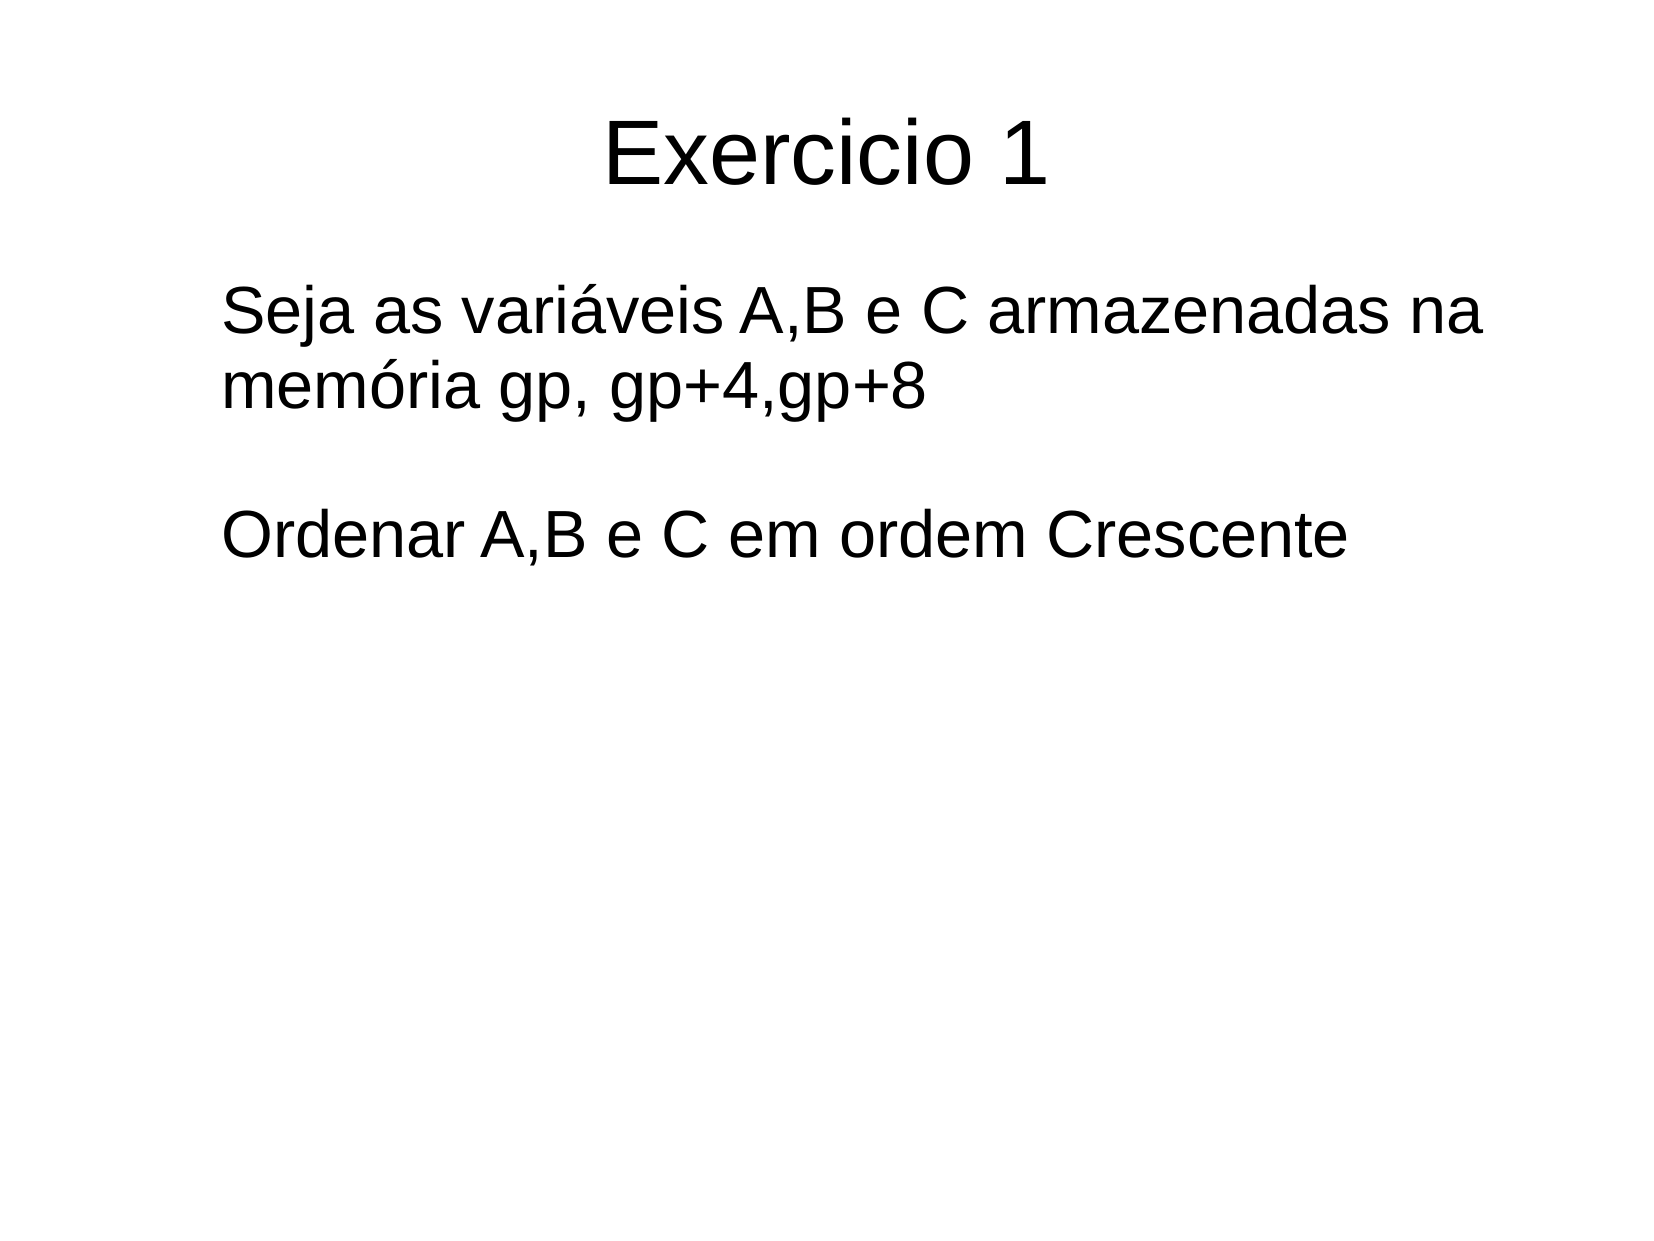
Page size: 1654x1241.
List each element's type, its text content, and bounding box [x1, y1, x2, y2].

text_box Seja as variáveis A,B e C armazenadas na memória gp, gp+4,gp+8 Ordenar A,B e C em ordem Crescente [206, 265, 1523, 580]
title Exercicio 1 [82, 56, 1571, 250]
